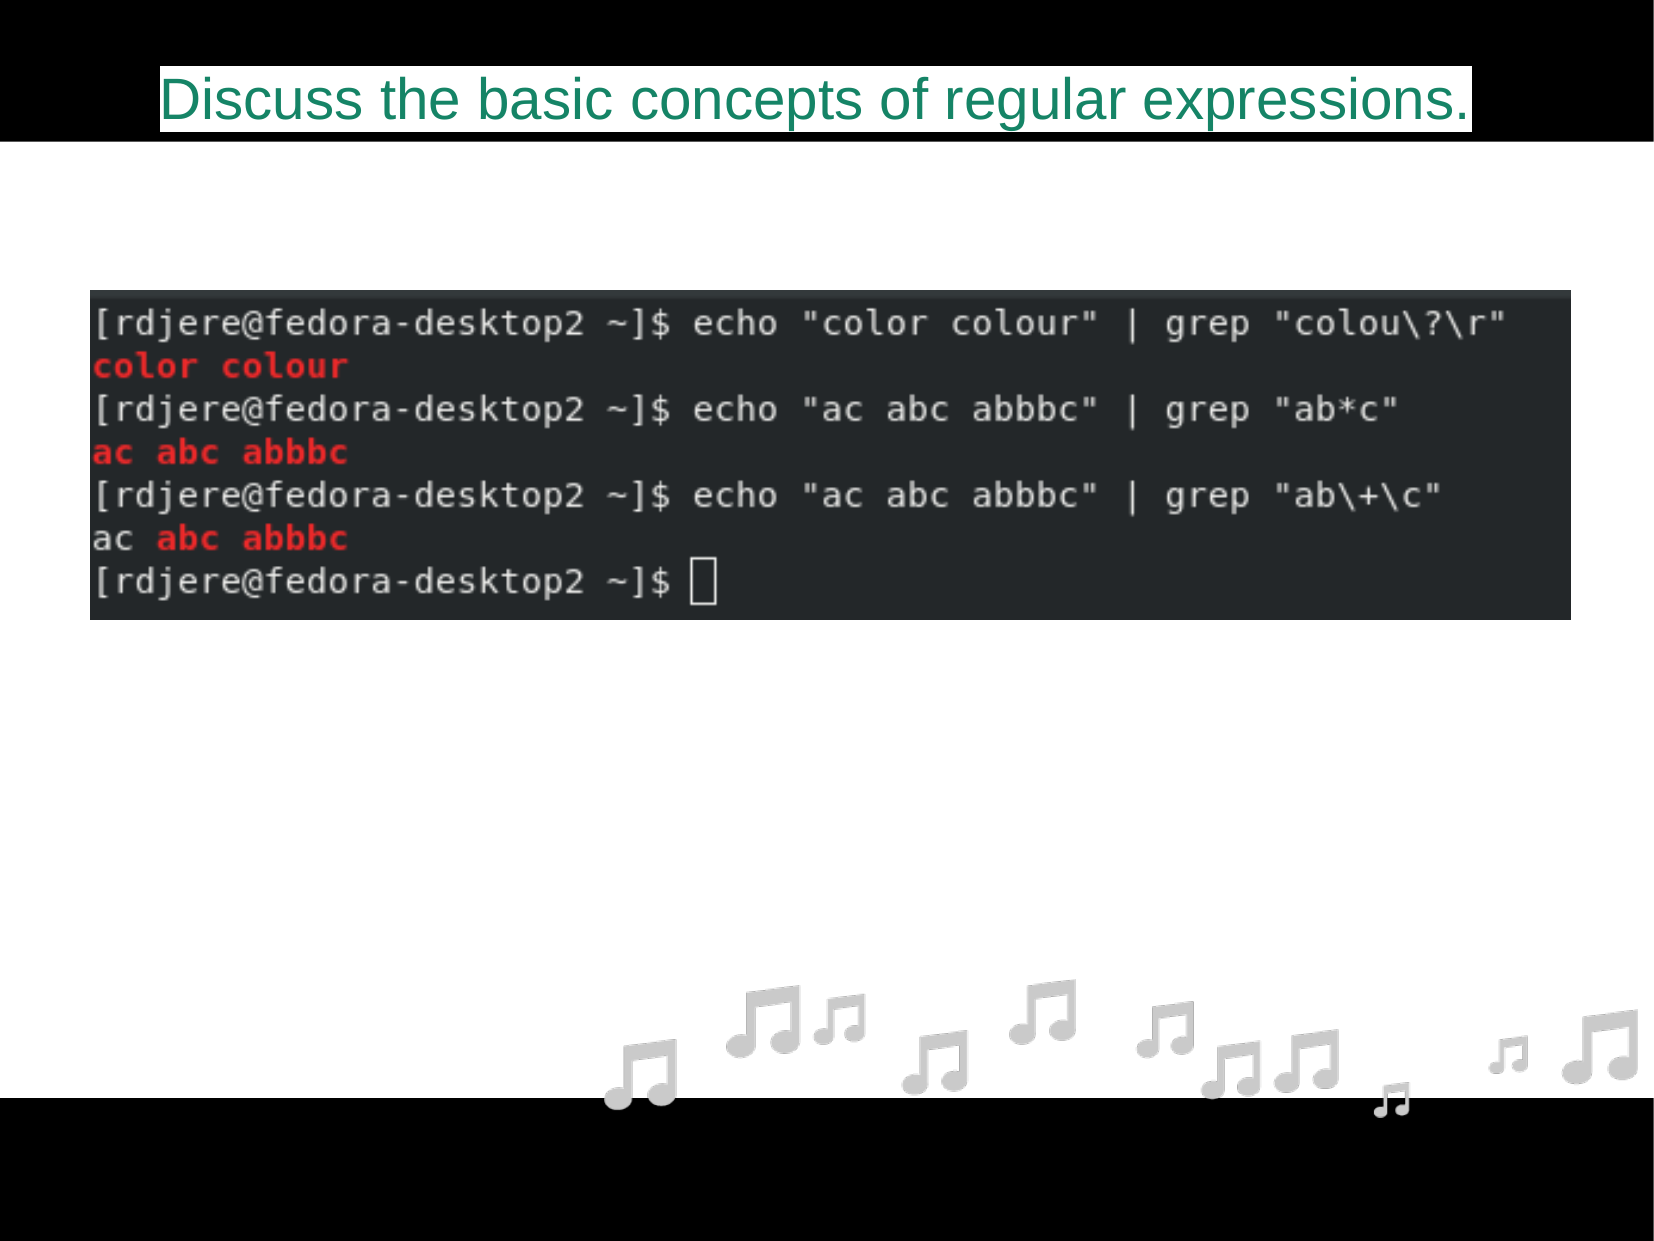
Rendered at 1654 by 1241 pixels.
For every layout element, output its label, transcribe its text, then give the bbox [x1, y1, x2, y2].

title Discuss the basic concepts of regular expressions. [71, 38, 1561, 159]
picture [90, 290, 1571, 621]
